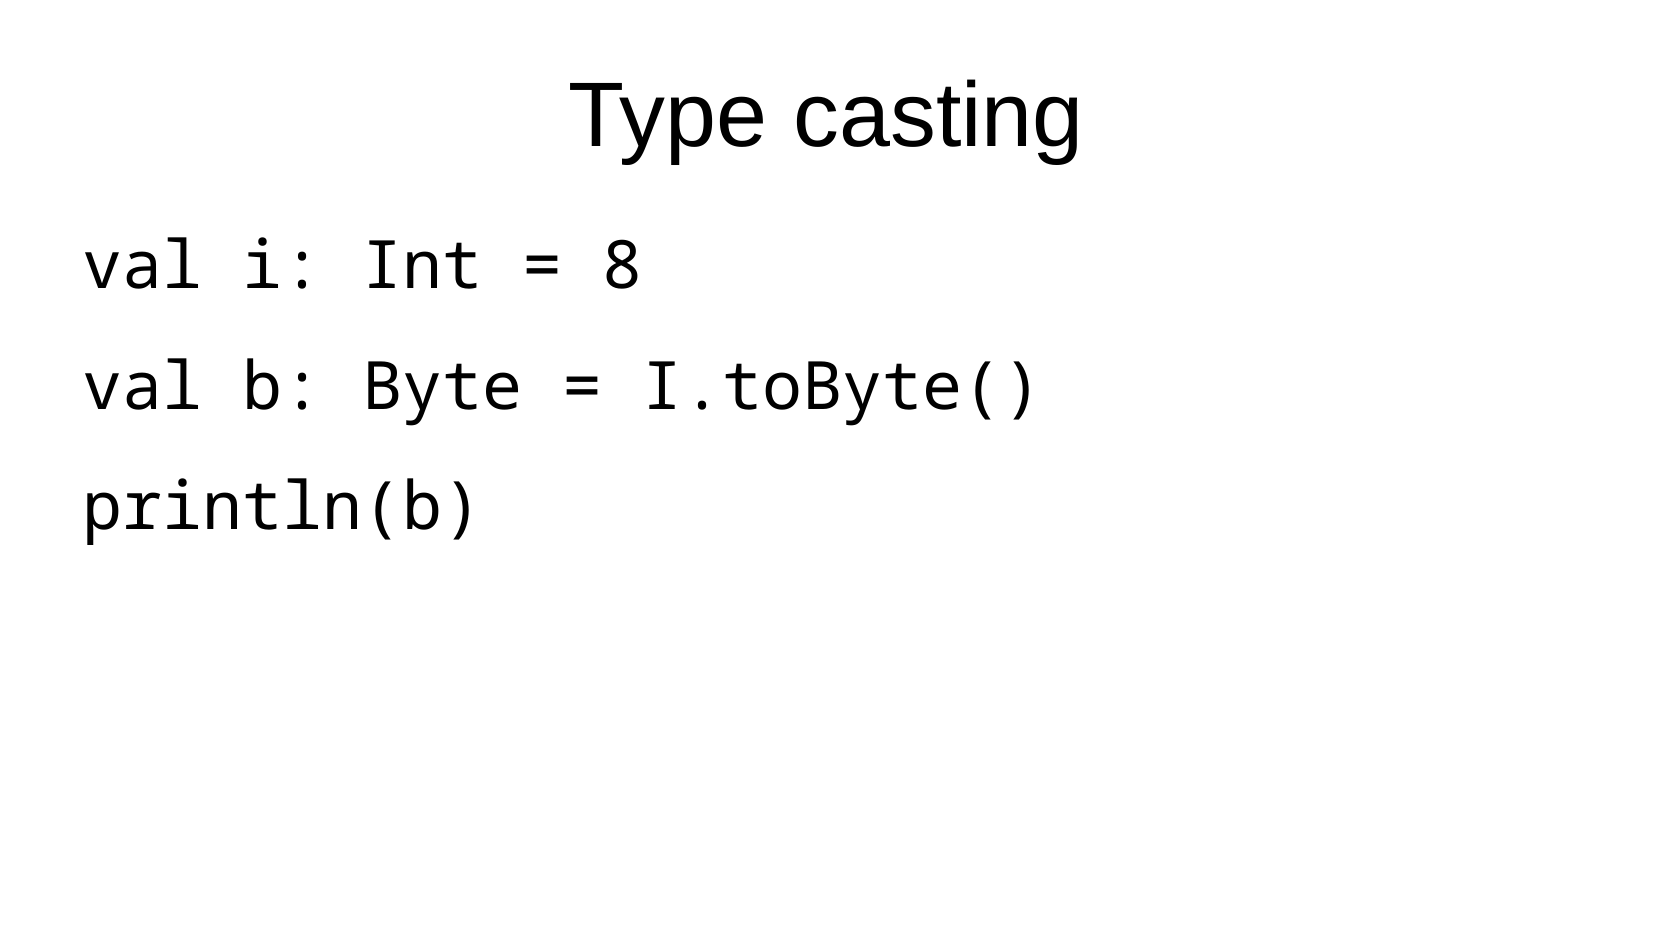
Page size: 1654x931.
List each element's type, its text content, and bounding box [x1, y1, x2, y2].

list val i: Int = 8 val b: Byte = I.toByte() println(b) [82, 217, 1571, 758]
title Type casting [82, 37, 1571, 193]
